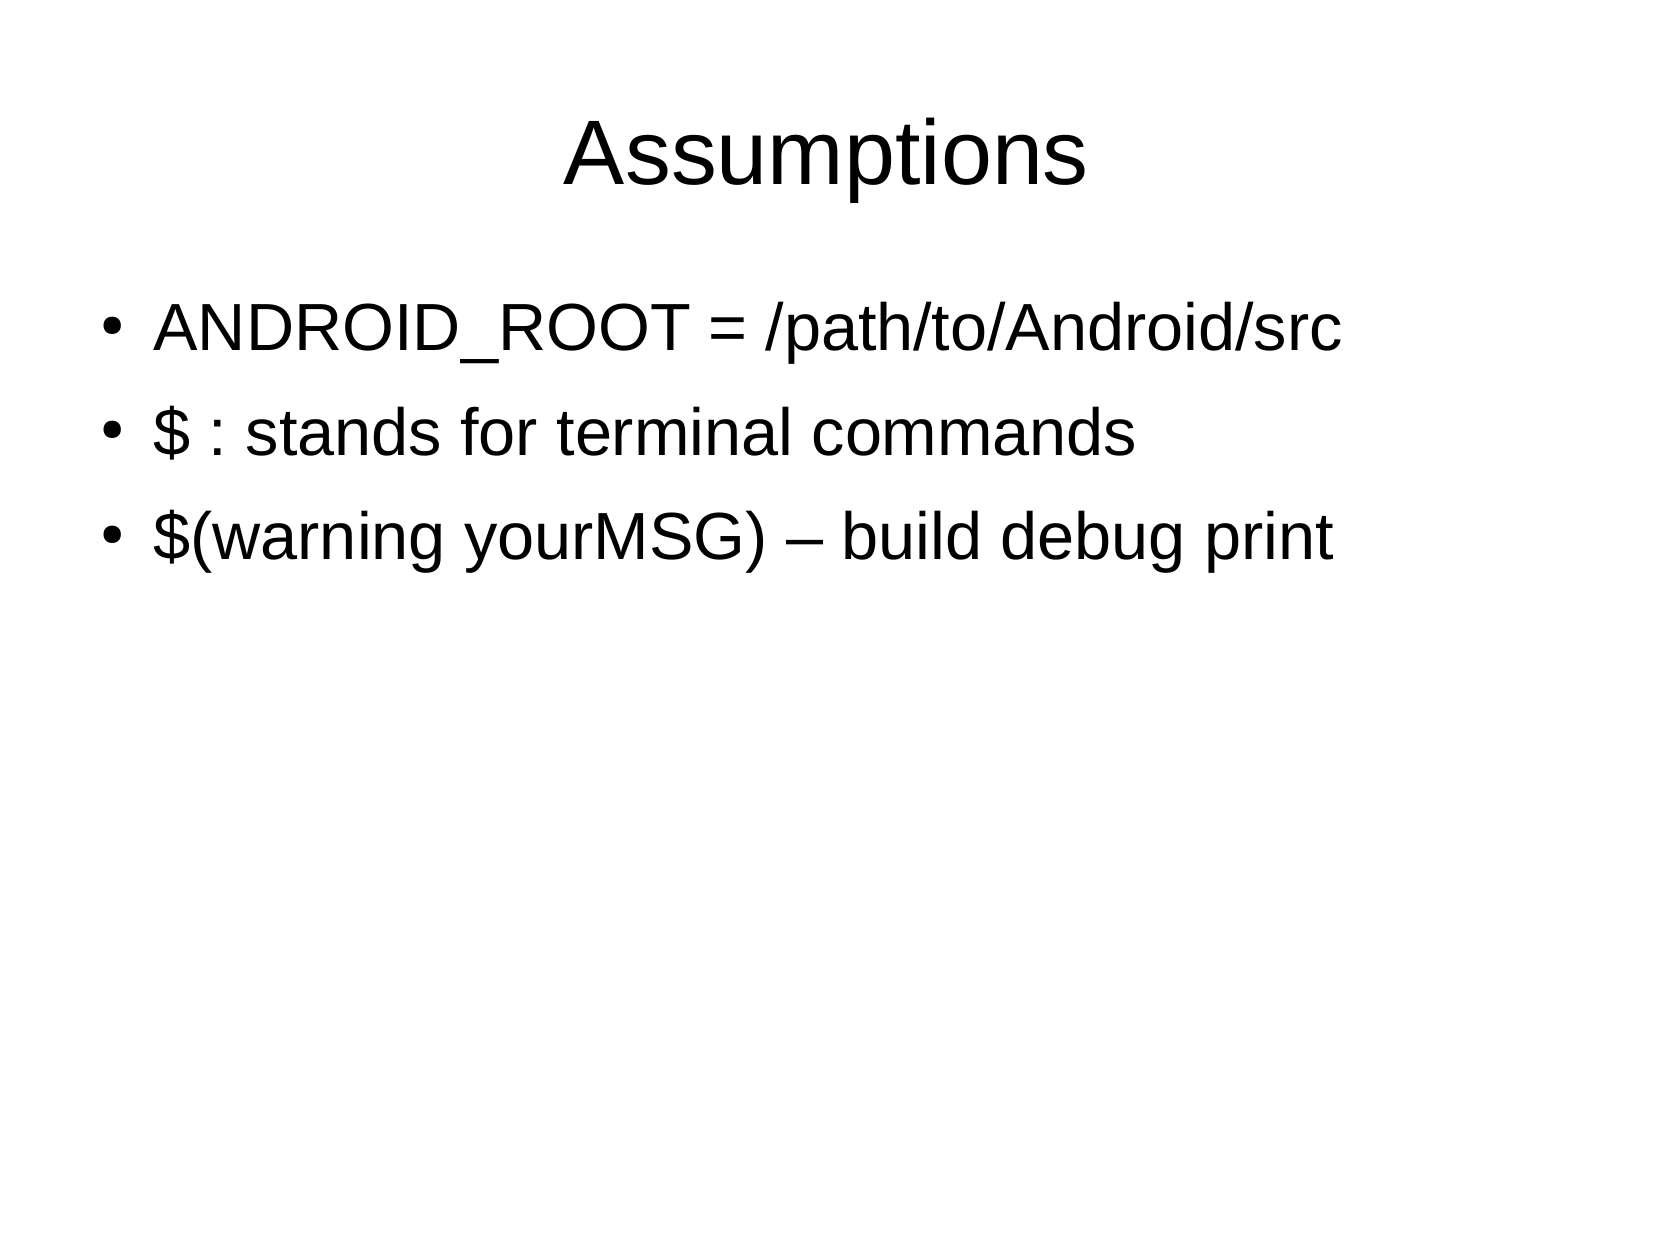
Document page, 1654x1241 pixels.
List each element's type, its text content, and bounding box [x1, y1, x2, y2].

list ANDROID_ROOT = /path/to/Android/src $ : stands for terminal commands $(warning yourMSG) – build debug print [82, 290, 1538, 1010]
title Assumptions [82, 49, 1571, 257]
